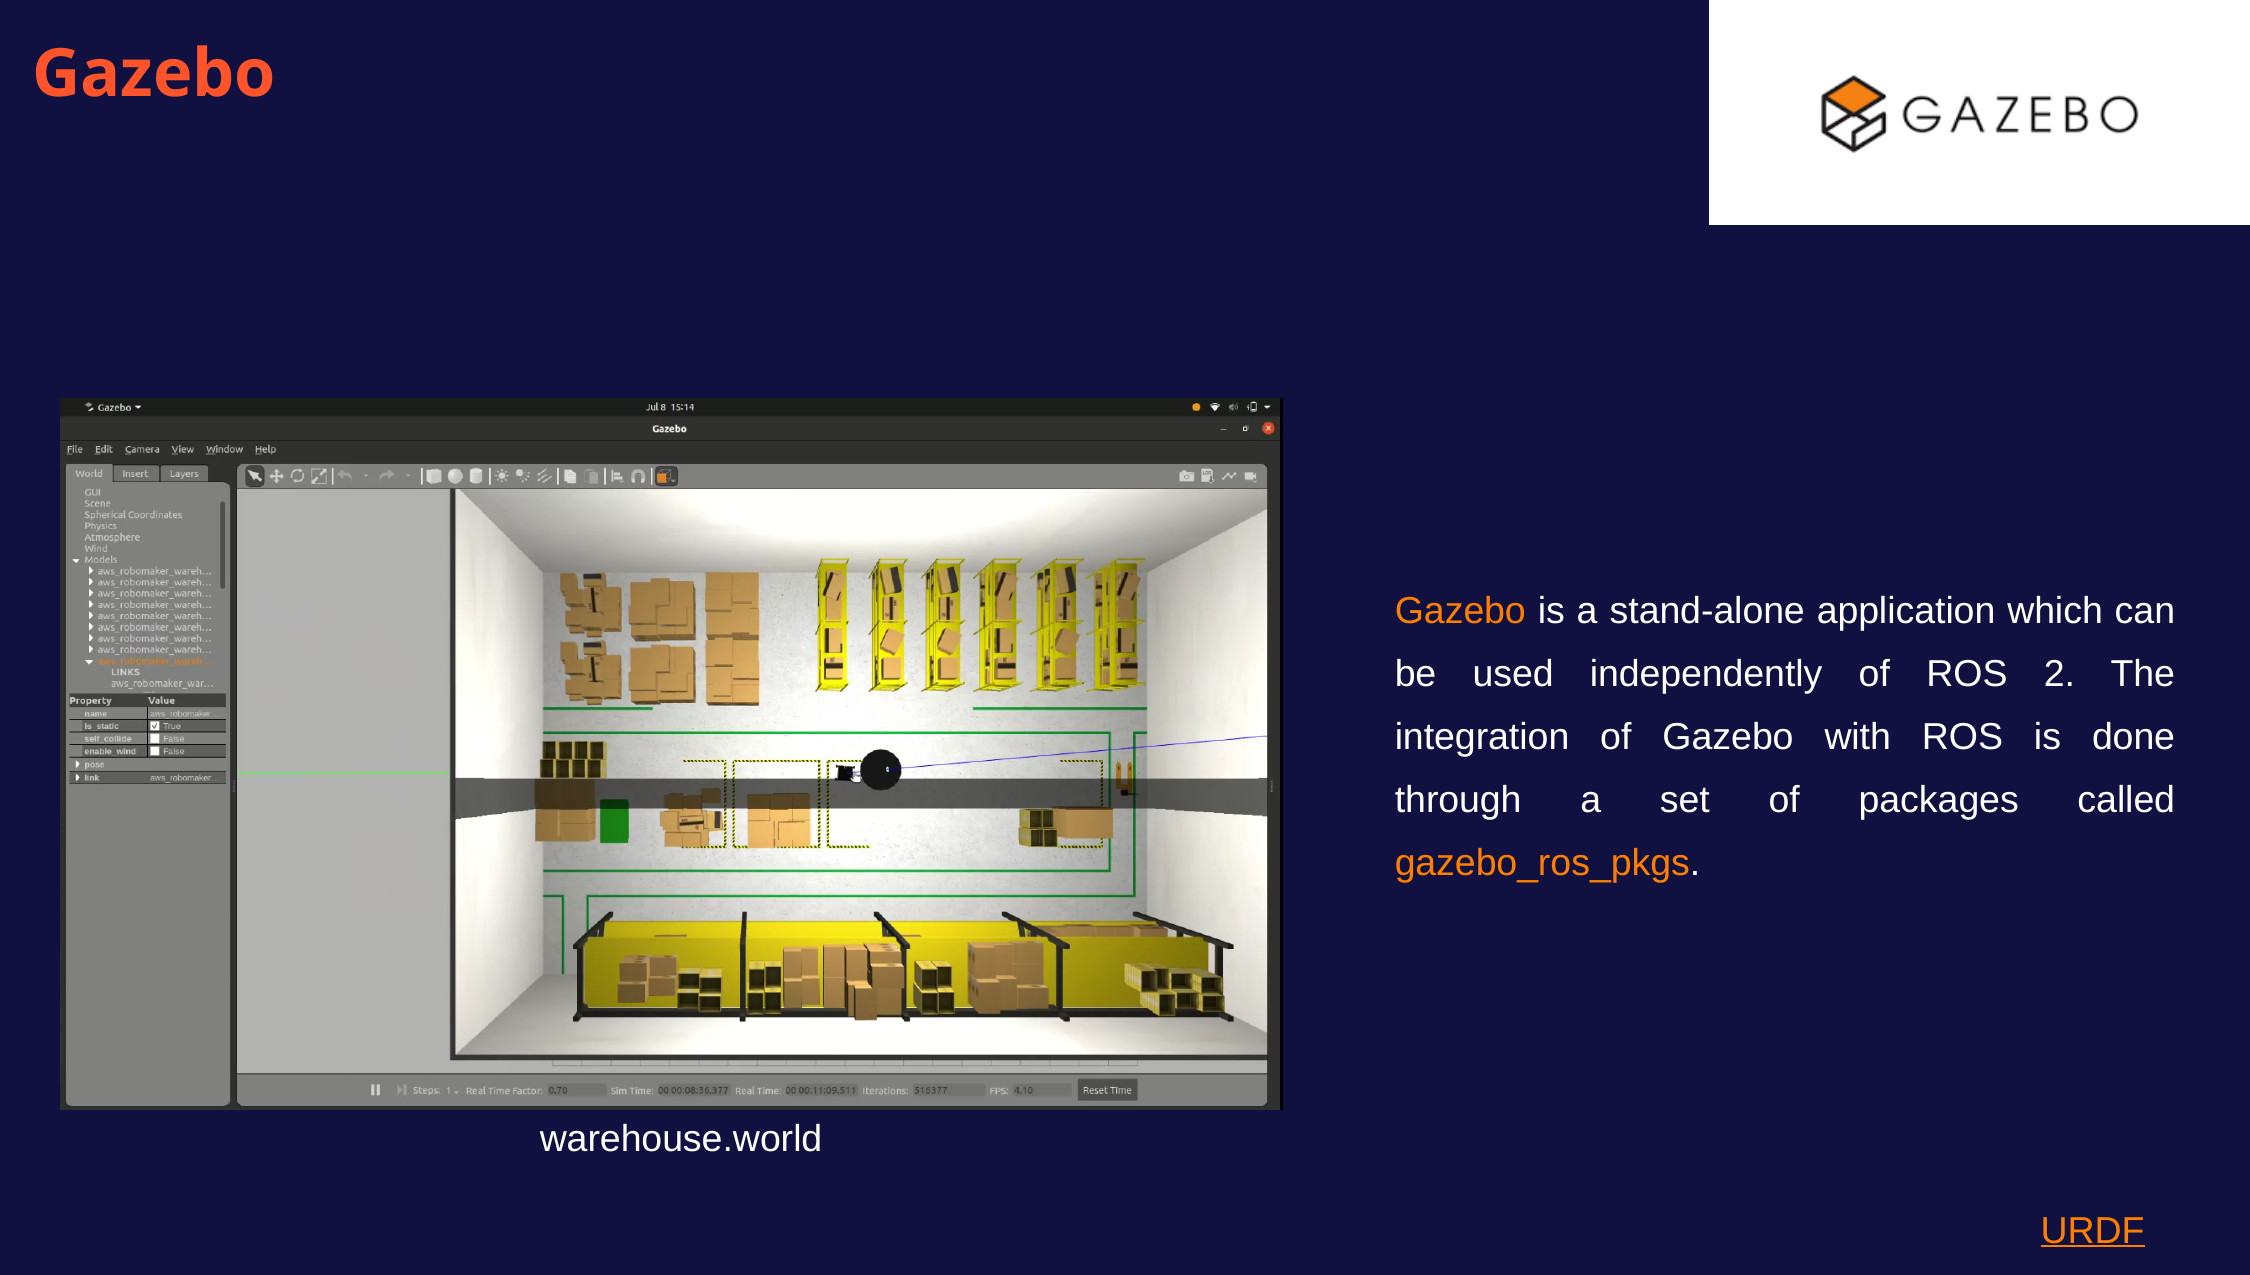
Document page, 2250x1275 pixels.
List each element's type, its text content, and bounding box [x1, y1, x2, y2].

text_box Gazebo is a stand-alone application which can be used independently of ROS 2. The integration of Gazebo with ROS is done through a set of packages called gazebo_ros_pkgs. [1380, 561, 2191, 891]
text_box Gazebo [17, 18, 289, 108]
picture [60, 398, 1283, 1111]
text_box warehouse.world [525, 1110, 1141, 1167]
text_box URDF [1935, 1185, 2250, 1275]
picture [1709, 0, 2250, 226]
